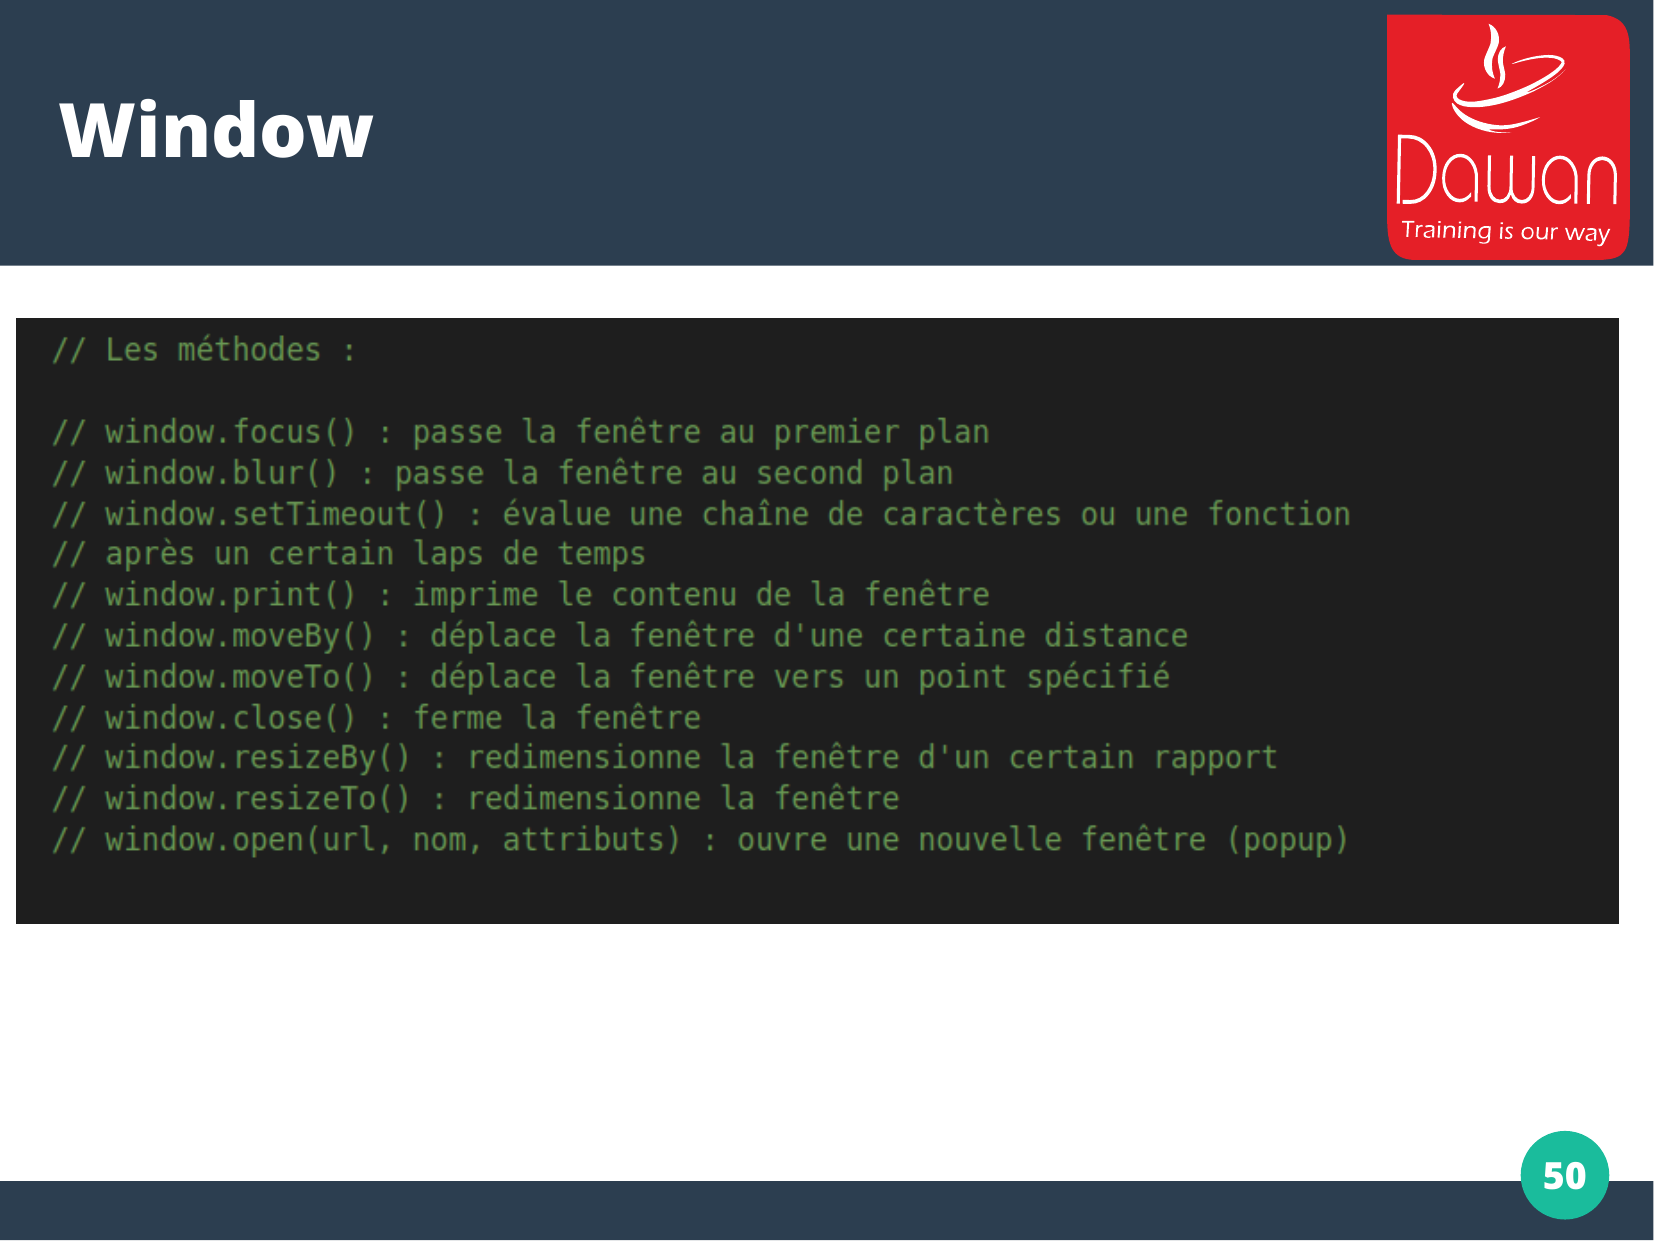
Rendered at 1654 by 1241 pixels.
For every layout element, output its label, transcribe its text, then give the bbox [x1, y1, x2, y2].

title Window [59, 49, 1387, 207]
picture [16, 318, 1619, 924]
picture [1387, 14, 1630, 260]
